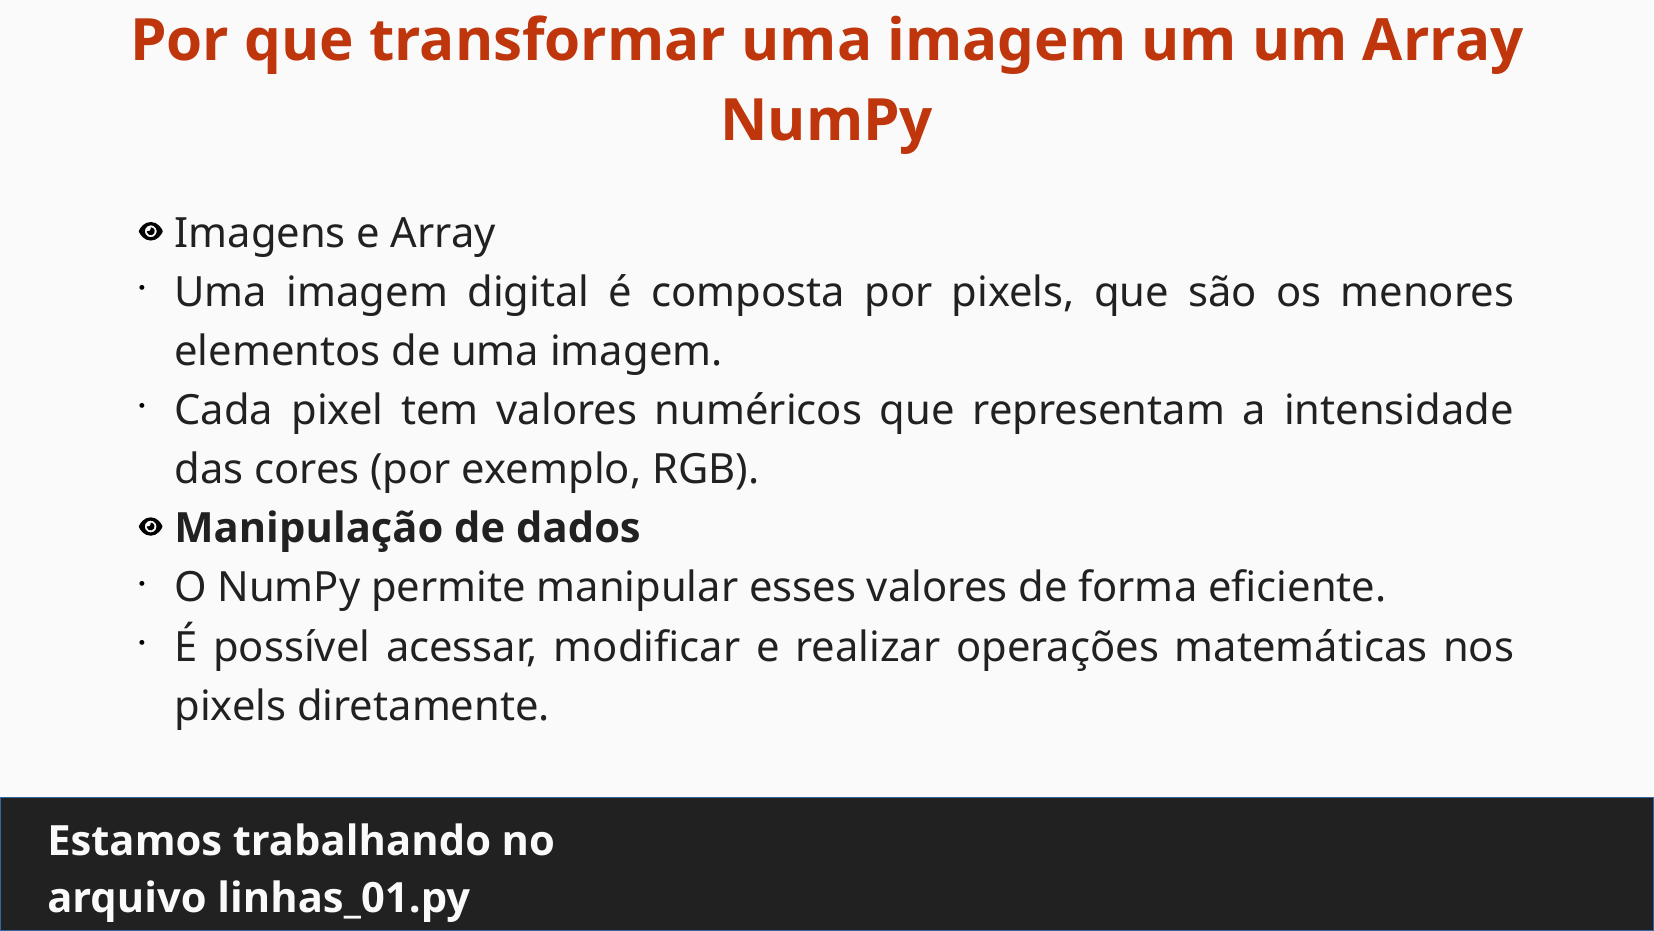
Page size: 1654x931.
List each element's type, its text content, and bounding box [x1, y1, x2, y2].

title Por que transformar uma imagem um um Array NumPy [82, 37, 1571, 119]
subtitle Imagens e Array Uma imagem digital é composta por pixels, que são os menores elementos de uma imagem. Cada pixel tem valores numéricos que representam a intensidade das cores (por exemplo, RGB). Manipulação de dados O NumPy permite manipular esses valores de forma eficiente. É possível acessar, modificar e realizar operações matemáticas nos pixels diretamente. [138, 200, 1515, 650]
title Estamos trabalhando no arquivo linhas_01.py [47, 818, 697, 916]
text_box [0, 797, 1654, 931]
